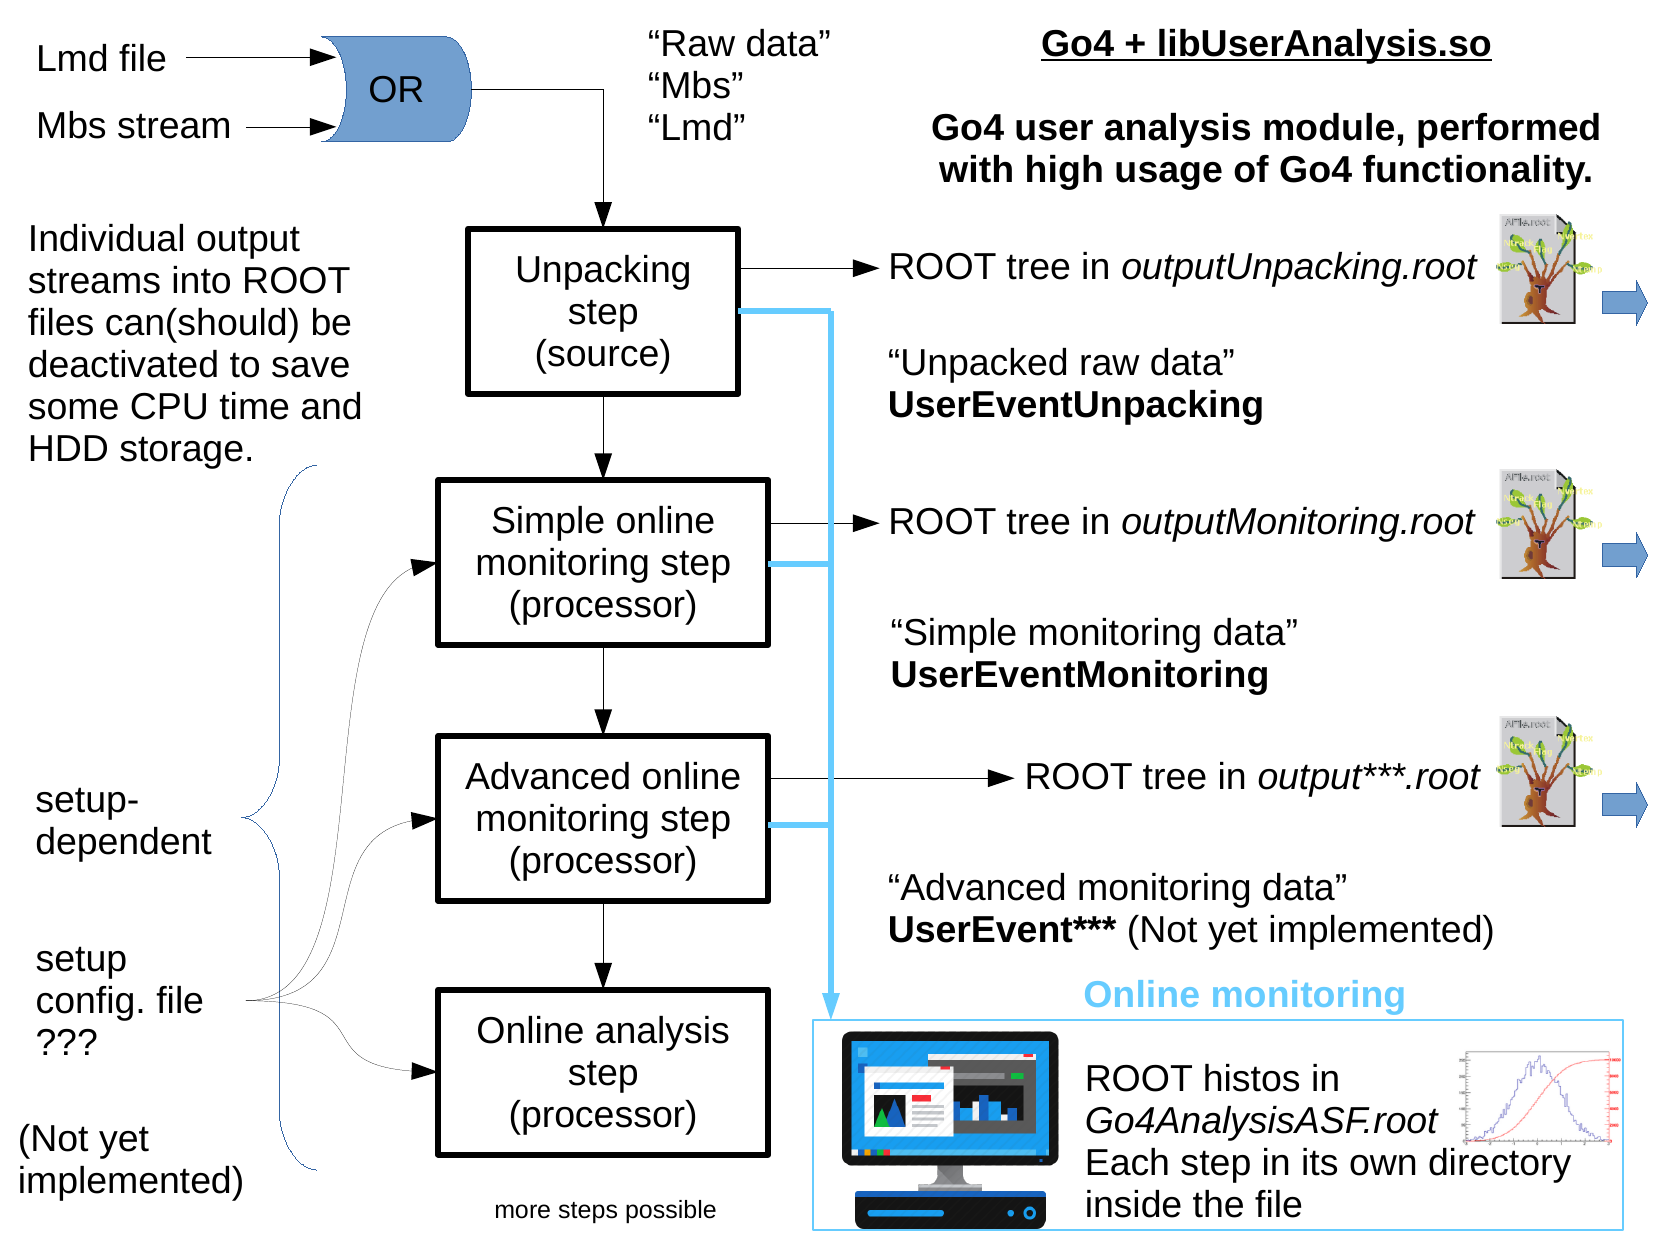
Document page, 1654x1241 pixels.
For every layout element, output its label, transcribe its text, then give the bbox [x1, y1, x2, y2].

picture [1454, 1049, 1622, 1149]
text_box ROOT tree in outputUnpacking.root [873, 238, 1494, 299]
text_box ROOT tree in output***.root [873, 748, 1494, 809]
text_box ROOT tree in outputMonitoring.root [873, 493, 1494, 554]
text_box Go4 + libUserAnalysis.so Go4 user analysis module, performed with high usage of Go4 functionality. [903, 15, 1630, 198]
text_box more steps possible [455, 1188, 756, 1232]
text_box [1602, 280, 1648, 326]
text_box Mbs stream [21, 96, 292, 154]
text_box Simple online monitoring step (processor) [438, 480, 769, 646]
picture [1494, 714, 1603, 828]
text_box ROOT histos in Go4AnalysisASF.root Each step in its own directory inside the file [1069, 1050, 1595, 1229]
text_box (Not yet implemented) [3, 1110, 289, 1209]
text_box setup config. file ??? [20, 930, 246, 1072]
text_box “Raw data” “Mbs” “Lmd” [633, 15, 903, 156]
text_box setup- dependent [20, 771, 227, 871]
text_box Online analysis step (processor) [438, 989, 769, 1155]
text_box Lmd file [21, 30, 292, 88]
text_box [1602, 782, 1648, 828]
text_box “Simple monitoring data” UserEventMonitoring [875, 603, 1323, 703]
picture [837, 1028, 1063, 1229]
text_box Online monitoring [1068, 965, 1429, 1023]
text_box OR [321, 36, 472, 142]
picture [1494, 467, 1603, 581]
text_box “Advanced monitoring data” UserEvent*** (Not yet implemented) [873, 858, 1516, 964]
text_box Individual output streams into ROOT files can(should) be deactivated to save some CPU time and HDD storage. [13, 210, 436, 477]
text_box [1602, 532, 1648, 578]
text_box Unpacking step (source) [468, 228, 739, 394]
picture [1494, 212, 1603, 326]
text_box Advanced online monitoring step (processor) [438, 735, 769, 901]
text_box “Unpacked raw data” UserEventUnpacking [873, 333, 1306, 433]
